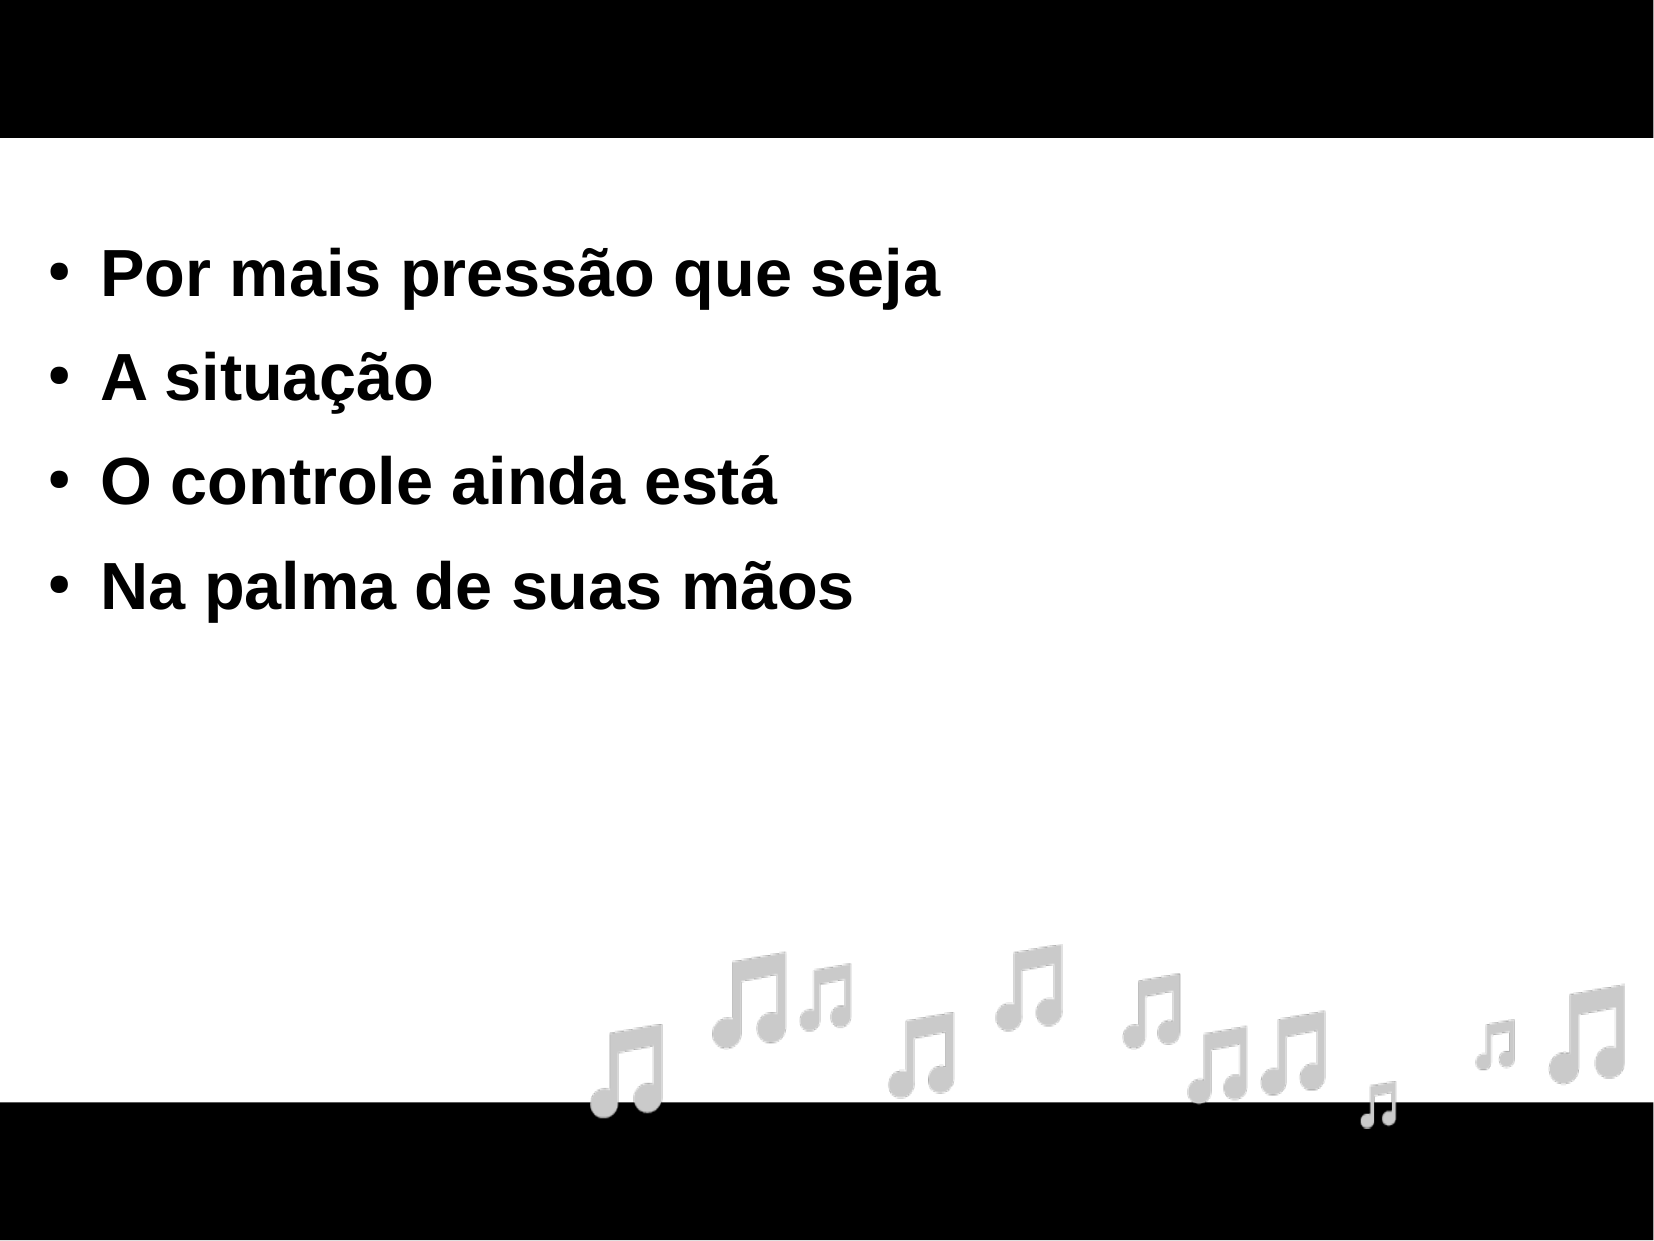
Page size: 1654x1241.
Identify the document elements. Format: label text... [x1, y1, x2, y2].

list Por mais pressão que seja A situação O controle ainda está Na palma de suas mãos [29, 236, 1565, 1024]
